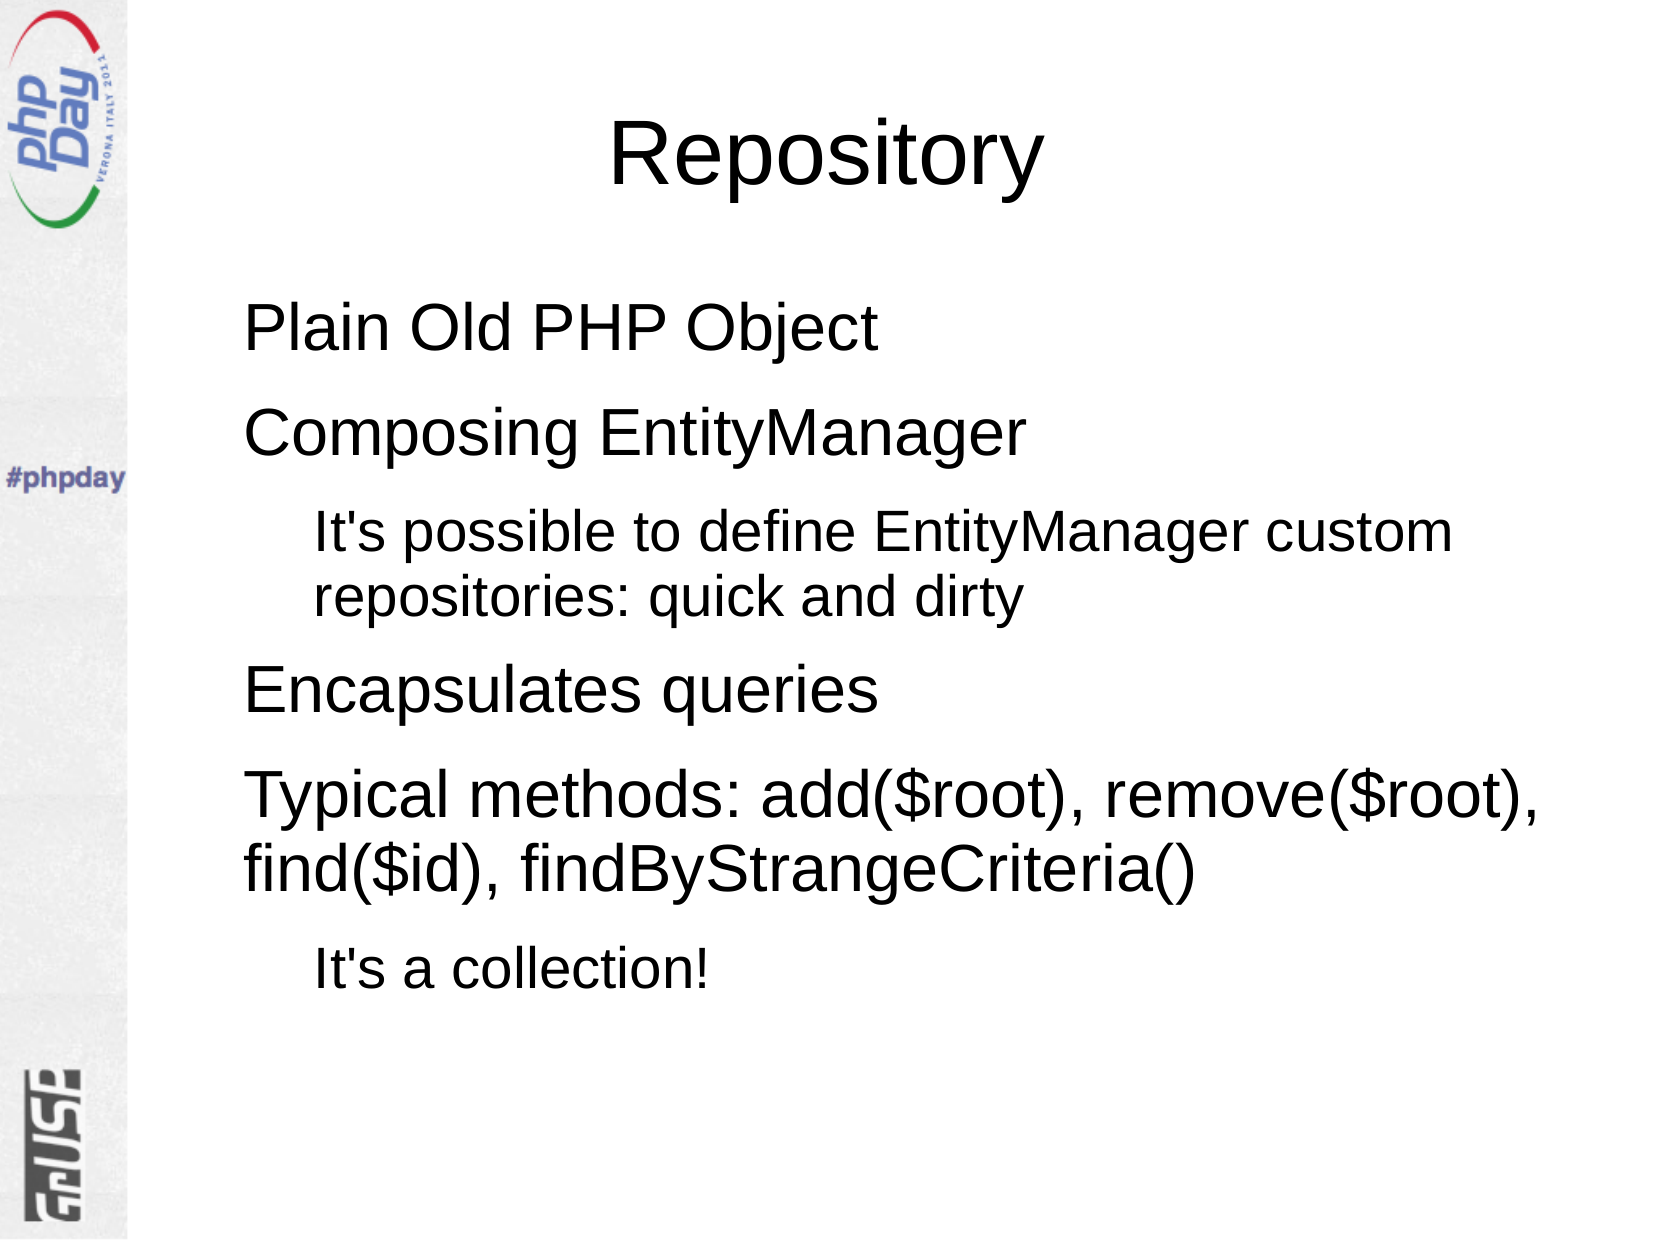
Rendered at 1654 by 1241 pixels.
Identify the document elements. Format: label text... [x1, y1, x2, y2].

picture [0, 0, 1654, 1241]
title Repository [82, 56, 1571, 250]
list Plain Old PHP Object Composing EntityManager It's possible to define EntityManager custom repositories: quick and dirty Encapsulates queries Typical methods: add($root), remove($root), find($id), findByStrangeCriteria() It's a collection! [172, 290, 1571, 1109]
